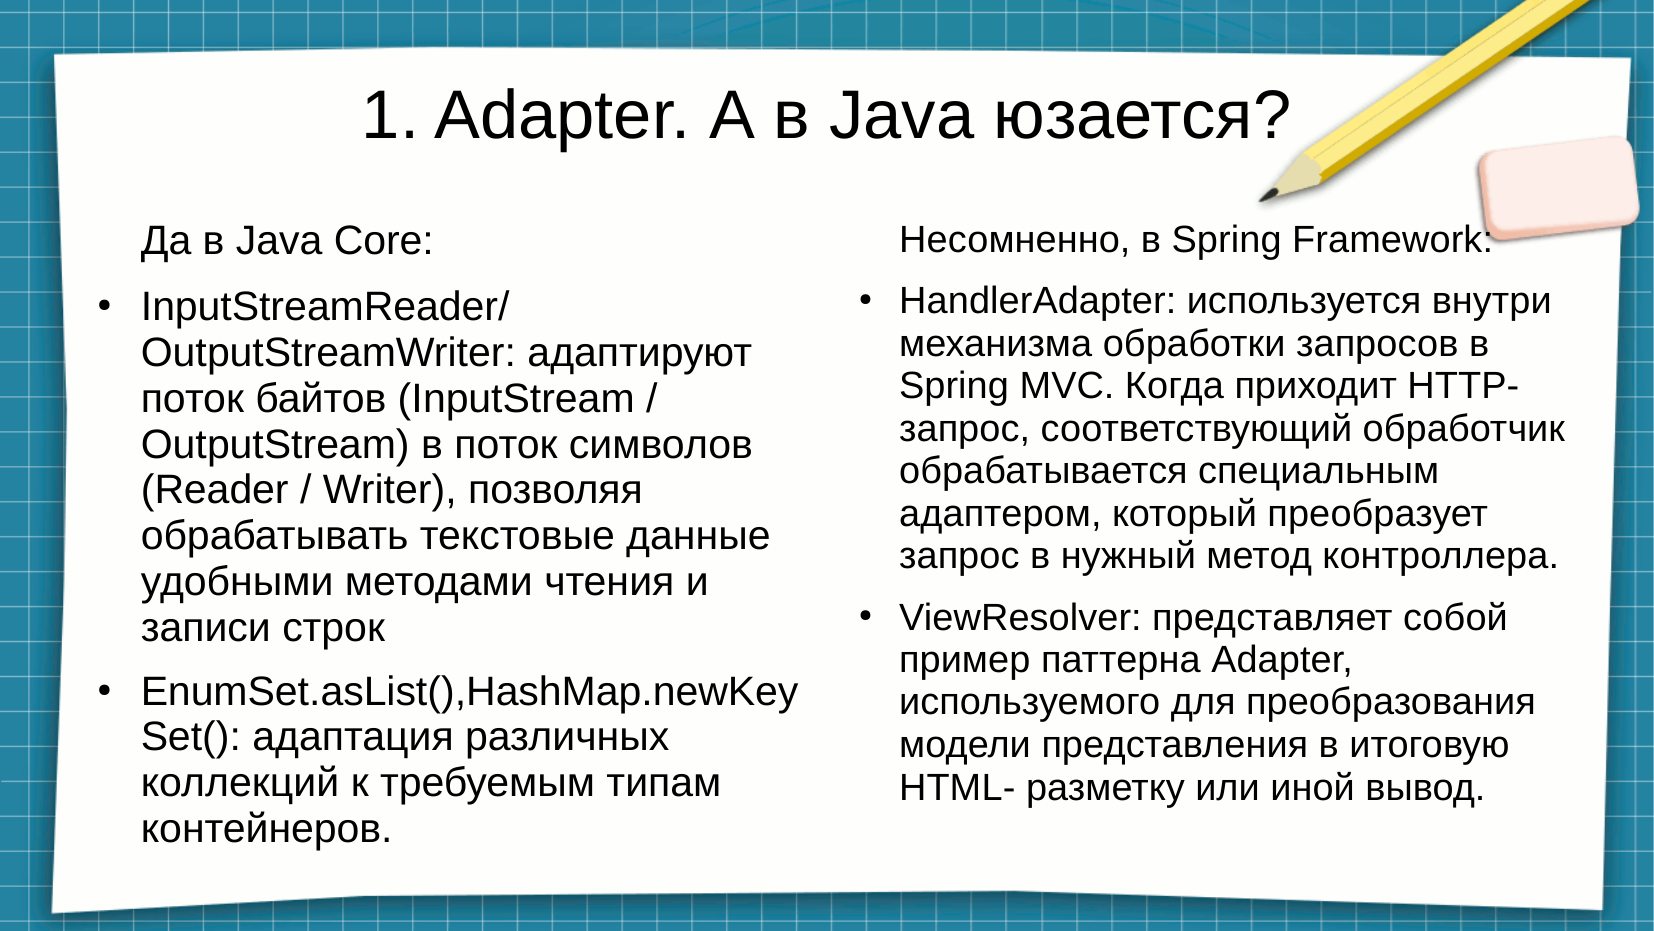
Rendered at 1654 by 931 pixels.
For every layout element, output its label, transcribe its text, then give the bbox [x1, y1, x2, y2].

title 1. Adapter. А в Java юзается? [82, 37, 1571, 193]
list Несомненно, в Spring Framework: HandlerAdapter: используется внутри механизма обработки запросов в Spring MVC. Когда приходит HTTP-запрос, соответствующий обработчик обрабатывается специальным адаптером, который преобразует запрос в нужный метод контроллера. ViewResolver: представляет собой пример паттерна Adapter, используемого для преобразования модели представления в итоговую HTML- разметку или иной вывод. [845, 217, 1572, 857]
list Да в Java Core: InputStreamReader/OutputStreamWriter: адаптируют поток байтов (InputStream / OutputStream) в поток символов (Reader / Writer), позволяя обрабатывать текстовые данные удобными методами чтения и записи строк EnumSet.asList(),HashMap.newKeySet(): адаптация различных коллекций к требуемым типам контейнеров. [82, 217, 809, 857]
picture [0, 0, 1654, 931]
